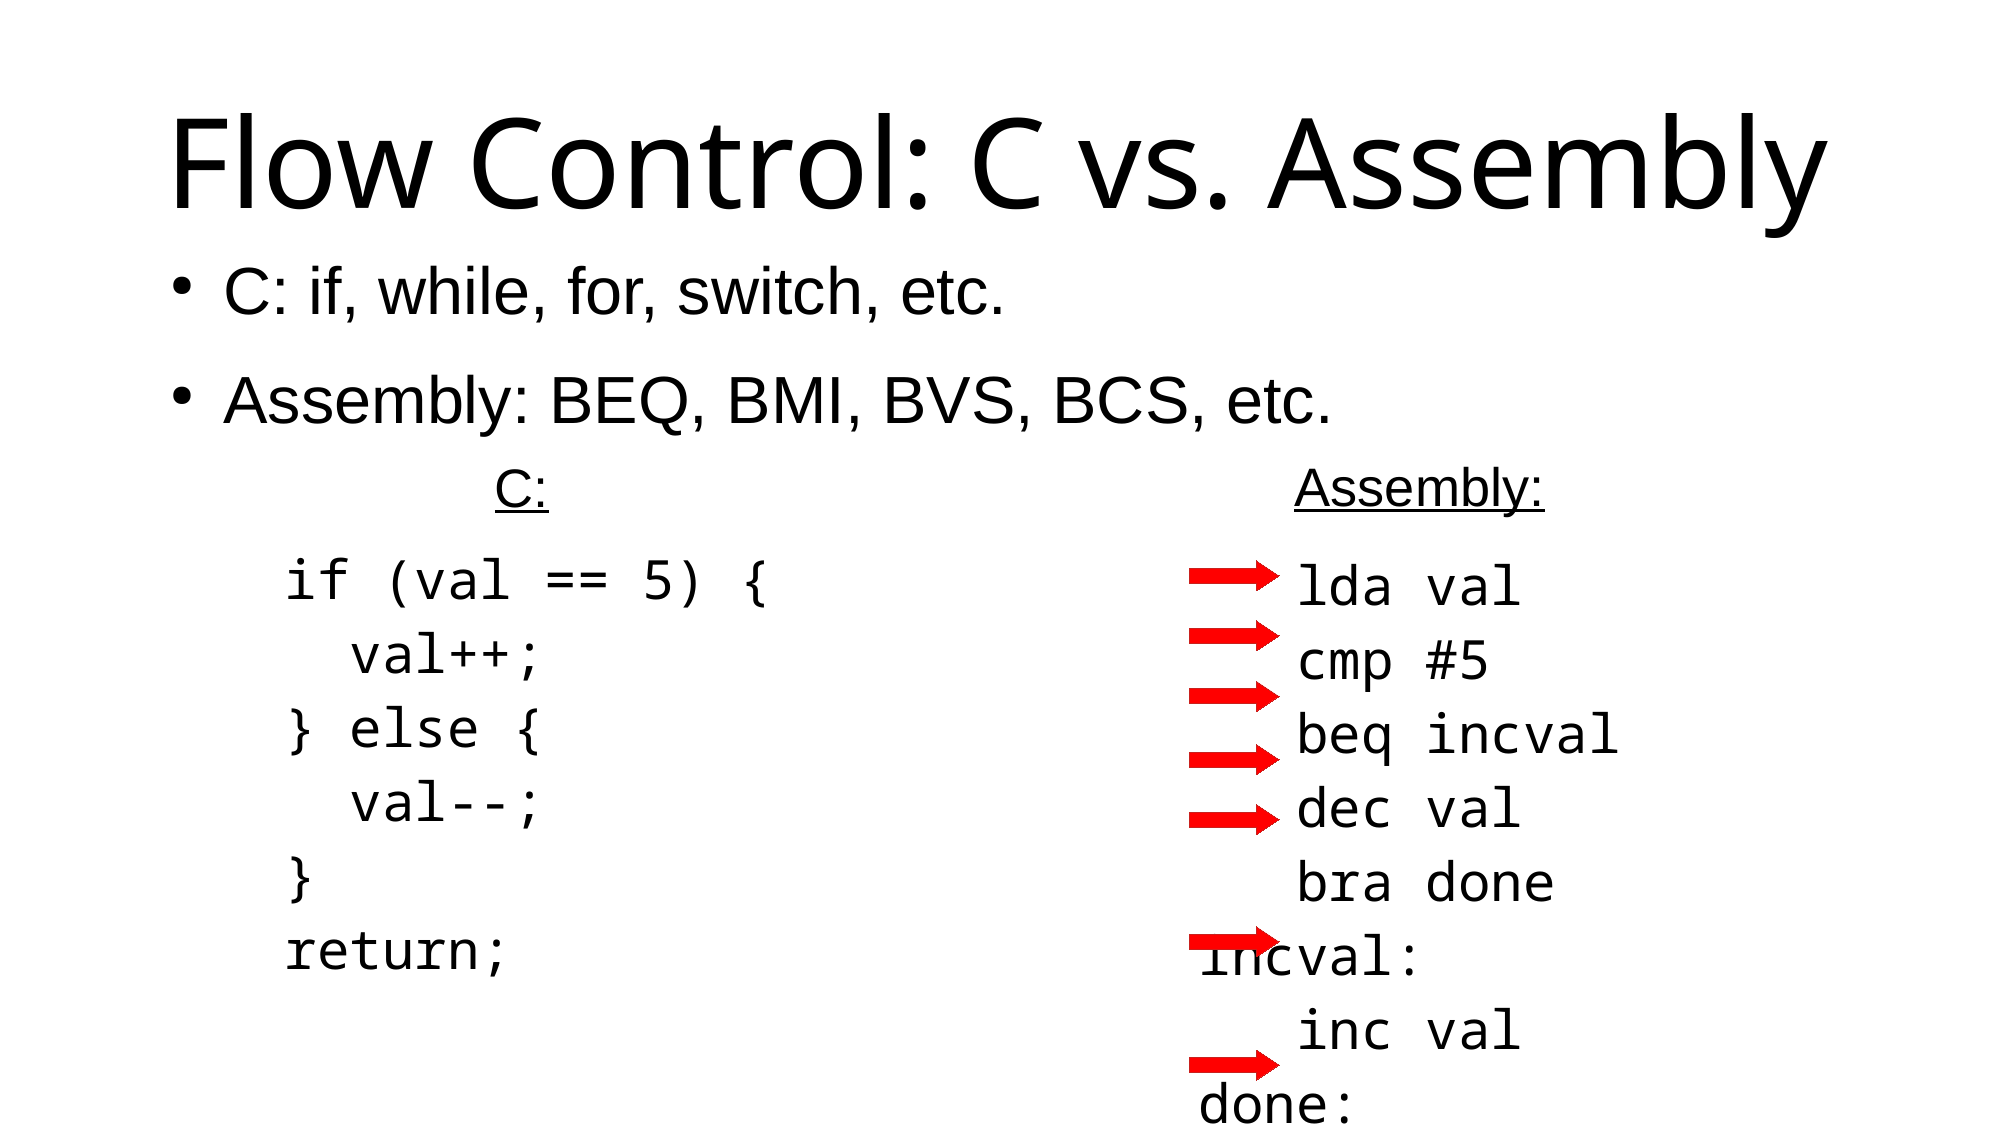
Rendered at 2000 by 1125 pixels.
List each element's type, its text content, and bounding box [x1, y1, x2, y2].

text_box C: [480, 450, 761, 527]
text_box if (val == 5) { val++; } else { val--; } return; [270, 534, 827, 916]
list C: if, while, for, switch, etc. Assembly: BEQ, BMI, BVS, BCS, etc. [137, 278, 1862, 466]
text_box [1189, 620, 1280, 651]
text_box lda val cmp #5 beq incval dec val bra done incval: inc val done: rts [1183, 539, 1741, 1104]
text_box [1189, 1050, 1280, 1081]
text_box [1189, 804, 1280, 835]
text_box Assembly: [1279, 450, 1561, 526]
text_box [1189, 744, 1280, 775]
text_box [1189, 681, 1280, 712]
text_box [1189, 560, 1280, 591]
text_box [1189, 926, 1280, 957]
title Flow Control: C vs. Assembly [30, 59, 1966, 278]
